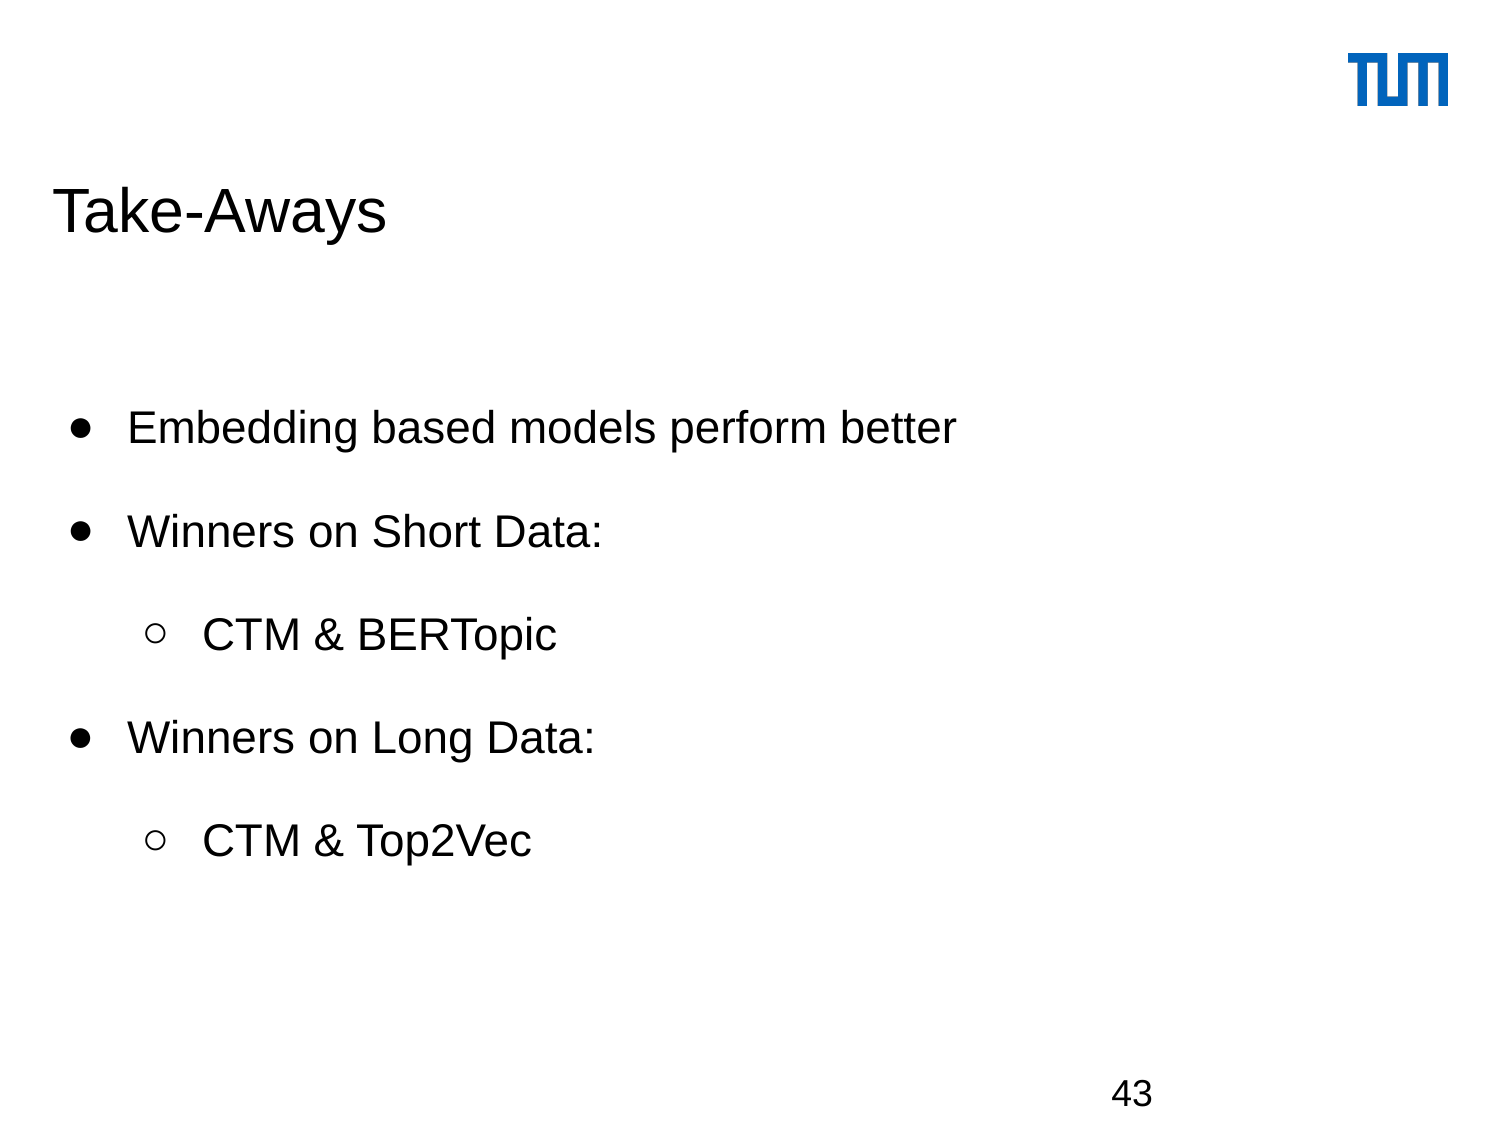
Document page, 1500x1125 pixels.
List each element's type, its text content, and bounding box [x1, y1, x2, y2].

text_box Take-Aways [52, 165, 1449, 233]
text_box Embedding based models perform better Winners on Short Data: CTM & BERTopic Winners on Long Data: CTM & Top2Vec [52, 370, 1448, 950]
text_box <number> [1111, 1061, 1448, 1122]
picture [1348, 53, 1448, 106]
